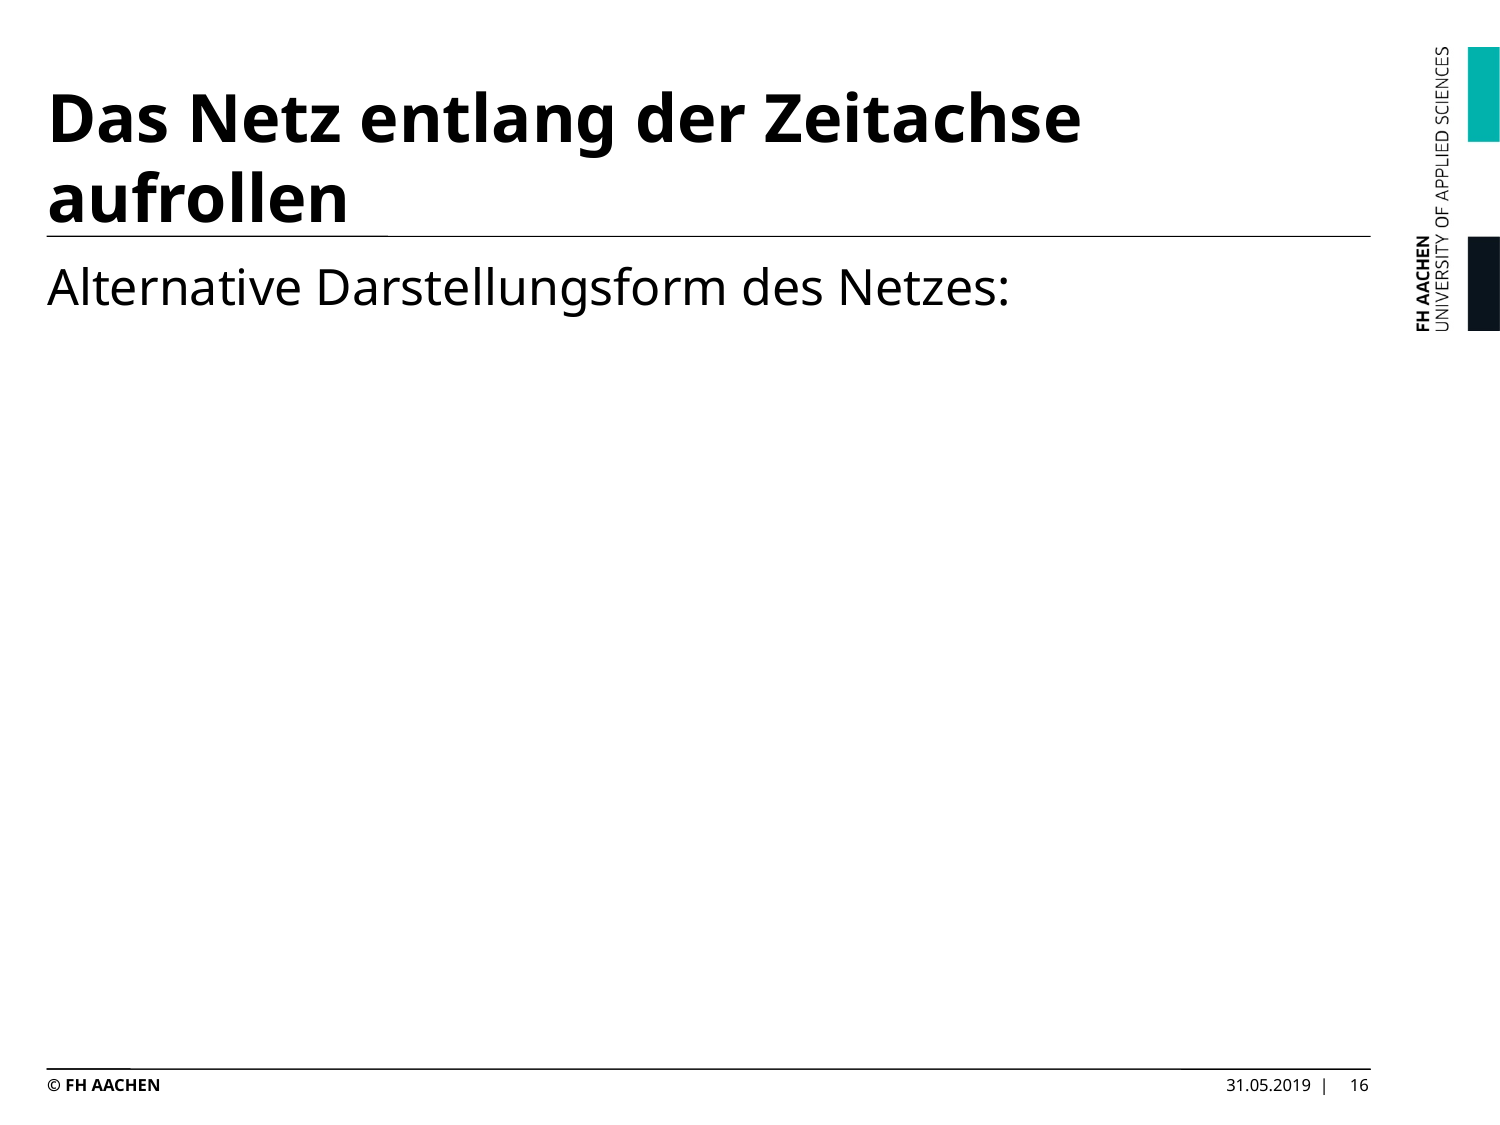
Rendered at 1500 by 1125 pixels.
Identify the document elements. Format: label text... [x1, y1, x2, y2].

picture [1404, 47, 1500, 331]
title Das Netz entlang der Zeitachse aufrollen [47, 76, 1371, 237]
list Alternative Darstellungsform des Netzes: [47, 255, 1371, 1047]
